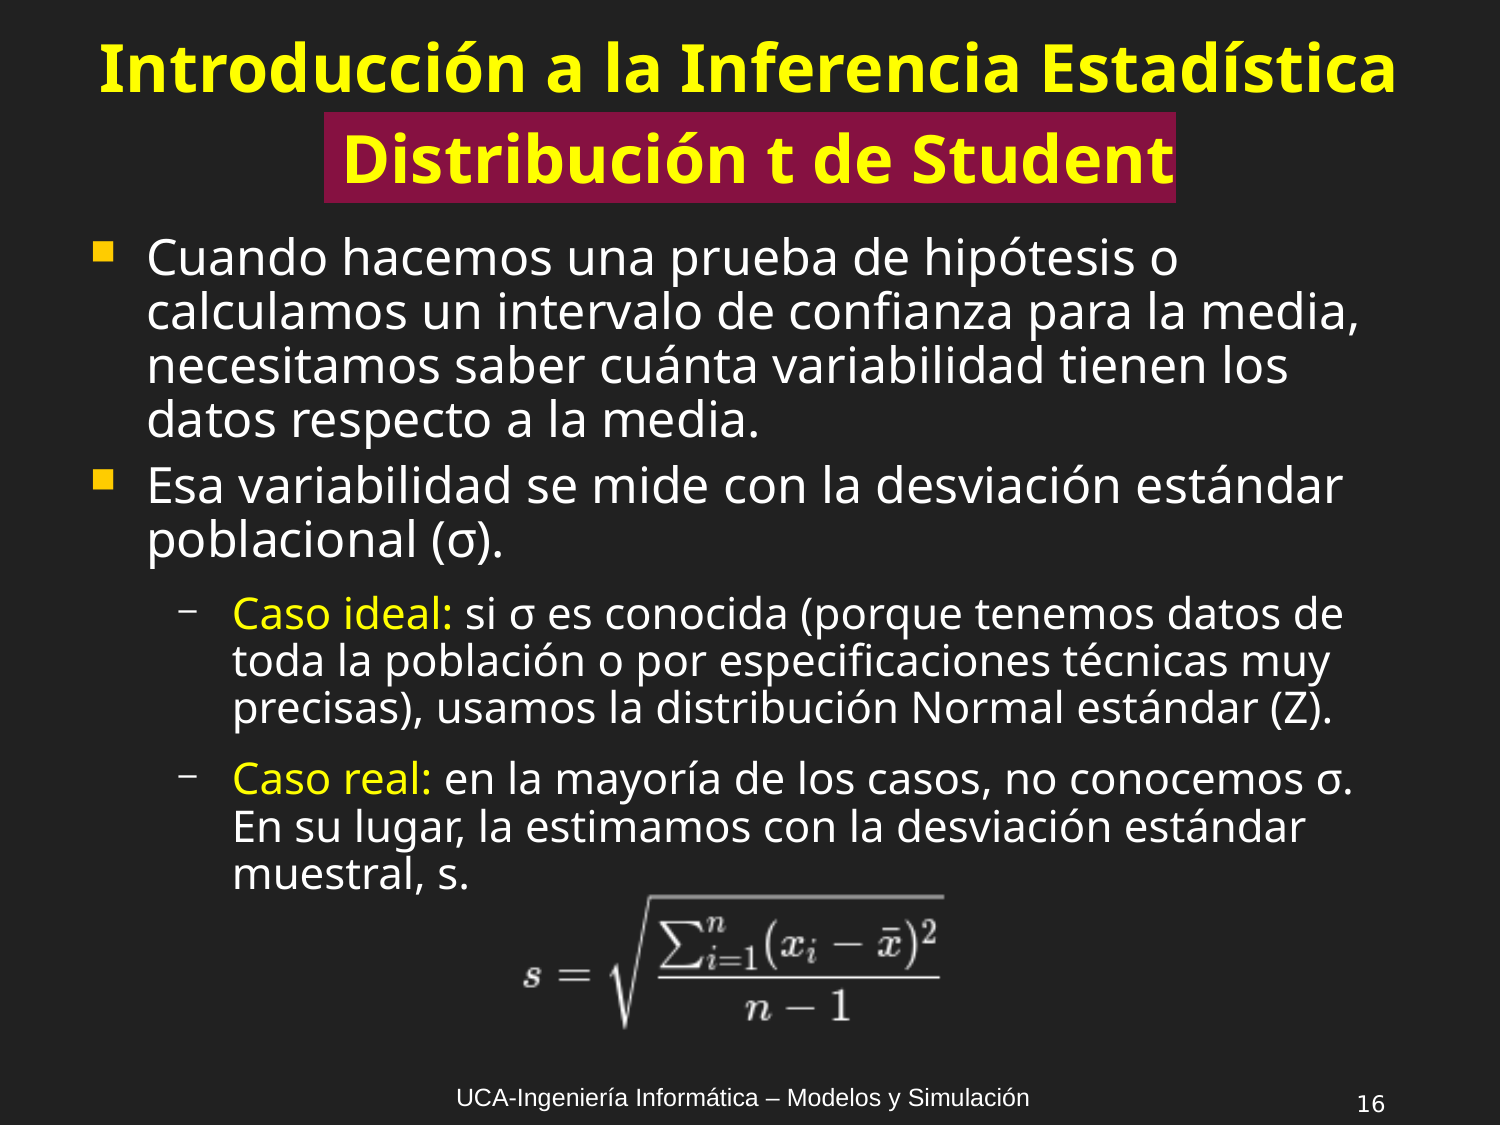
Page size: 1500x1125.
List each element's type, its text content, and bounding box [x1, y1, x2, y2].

title Introducción a la Inferencia Estadística Distribución t de Student [75, 37, 1426, 188]
picture [487, 860, 1013, 1074]
list Cuando hacemos una prueba de hipótesis o calculamos un intervalo de confianza para la media, necesitamos saber cuánta variabilidad tienen los datos respecto a la media. Esa variabilidad se mide con la desviación estándar poblacional (σ). Caso ideal: si σ es conocida (porque tenemos datos de toda la población o por especificaciones técnicas muy precisas), usamos la distribución Normal estándar (Z). Caso real: en la mayoría de los casos, no conocemos σ. En su lugar, la estimamos con la desviación estándar muestral, s. [75, 224, 1426, 1043]
